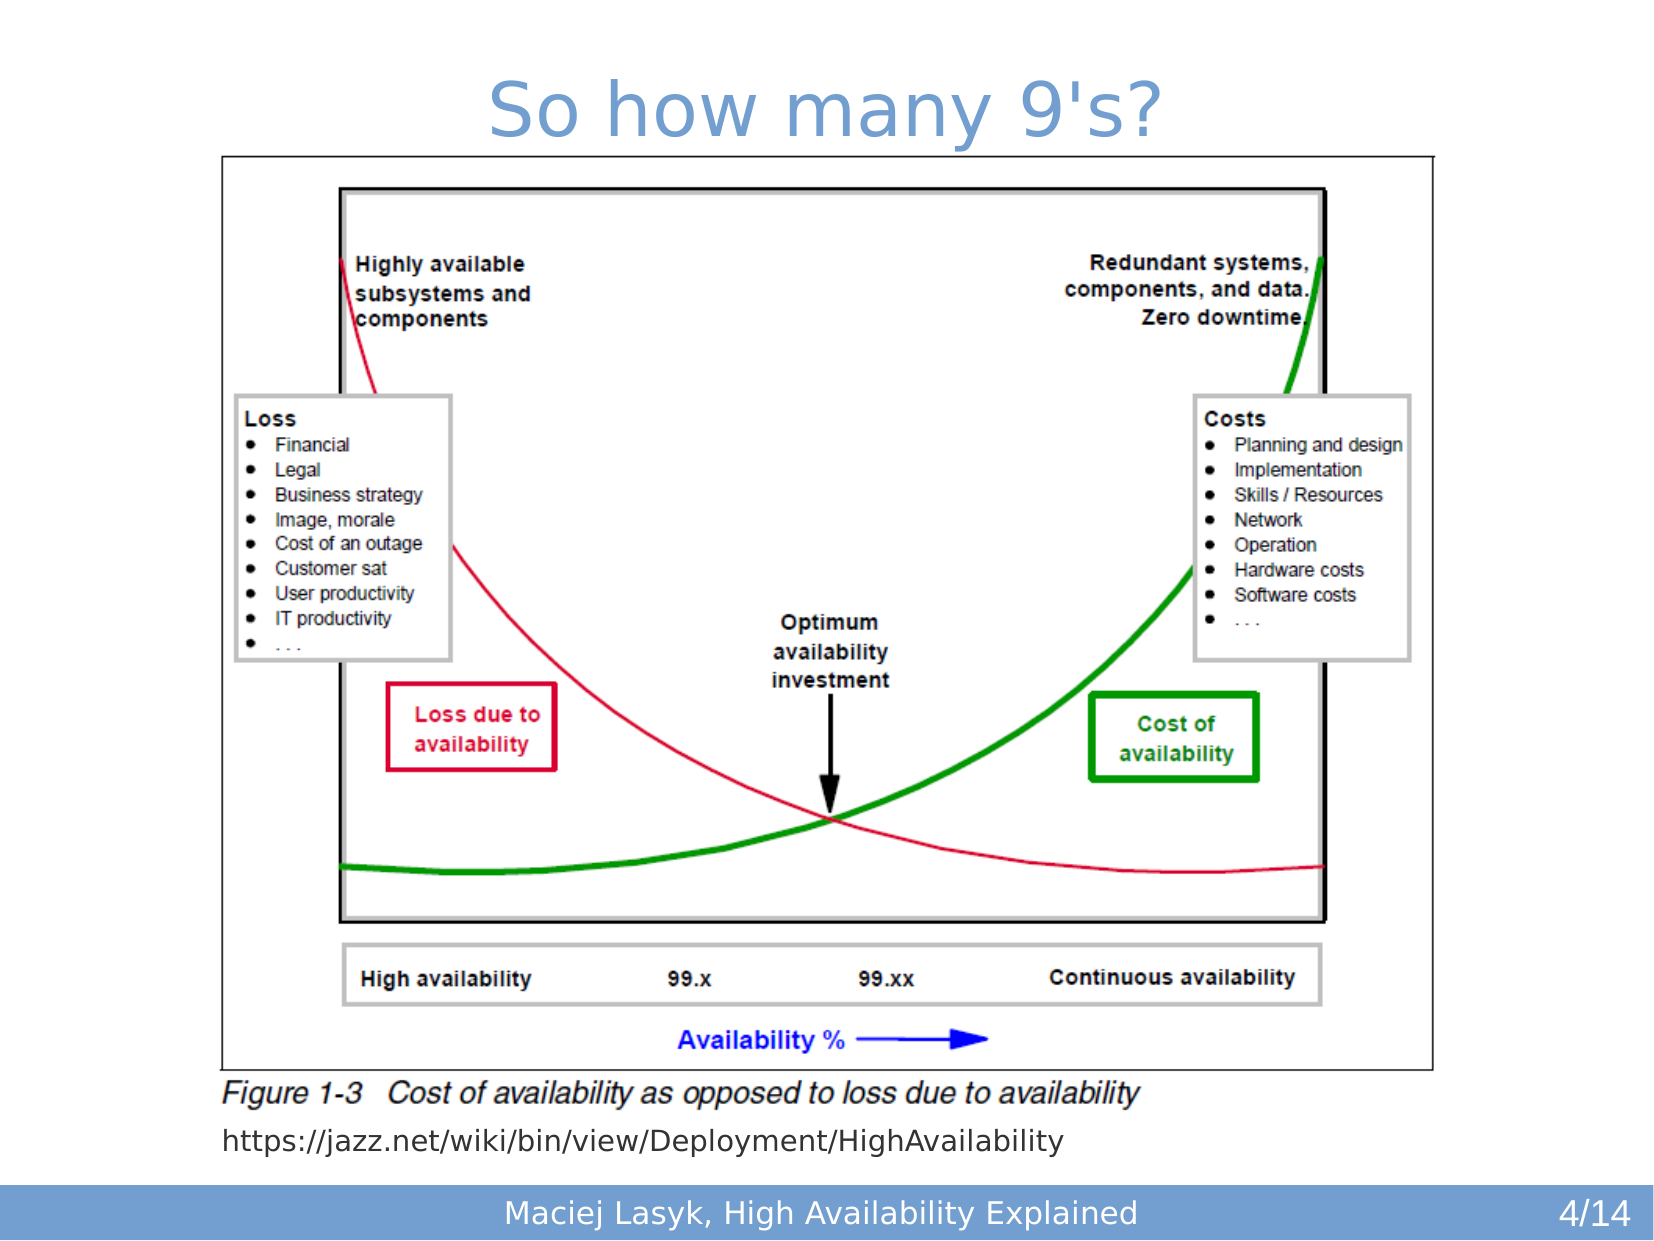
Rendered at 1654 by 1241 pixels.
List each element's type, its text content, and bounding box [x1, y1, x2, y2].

text_box Maciej Lasyk, High Availability Explained [489, 1188, 1165, 1240]
picture [217, 153, 1437, 1118]
text_box 4/14 [1533, 1185, 1647, 1241]
text_box [1647, 1185, 1654, 1241]
text_box So how many 9's? [473, 60, 1181, 153]
text_box [0, 1185, 1533, 1241]
text_box https://jazz.net/wiki/bin/view/Deployment/HighAvailability [206, 1116, 1081, 1166]
